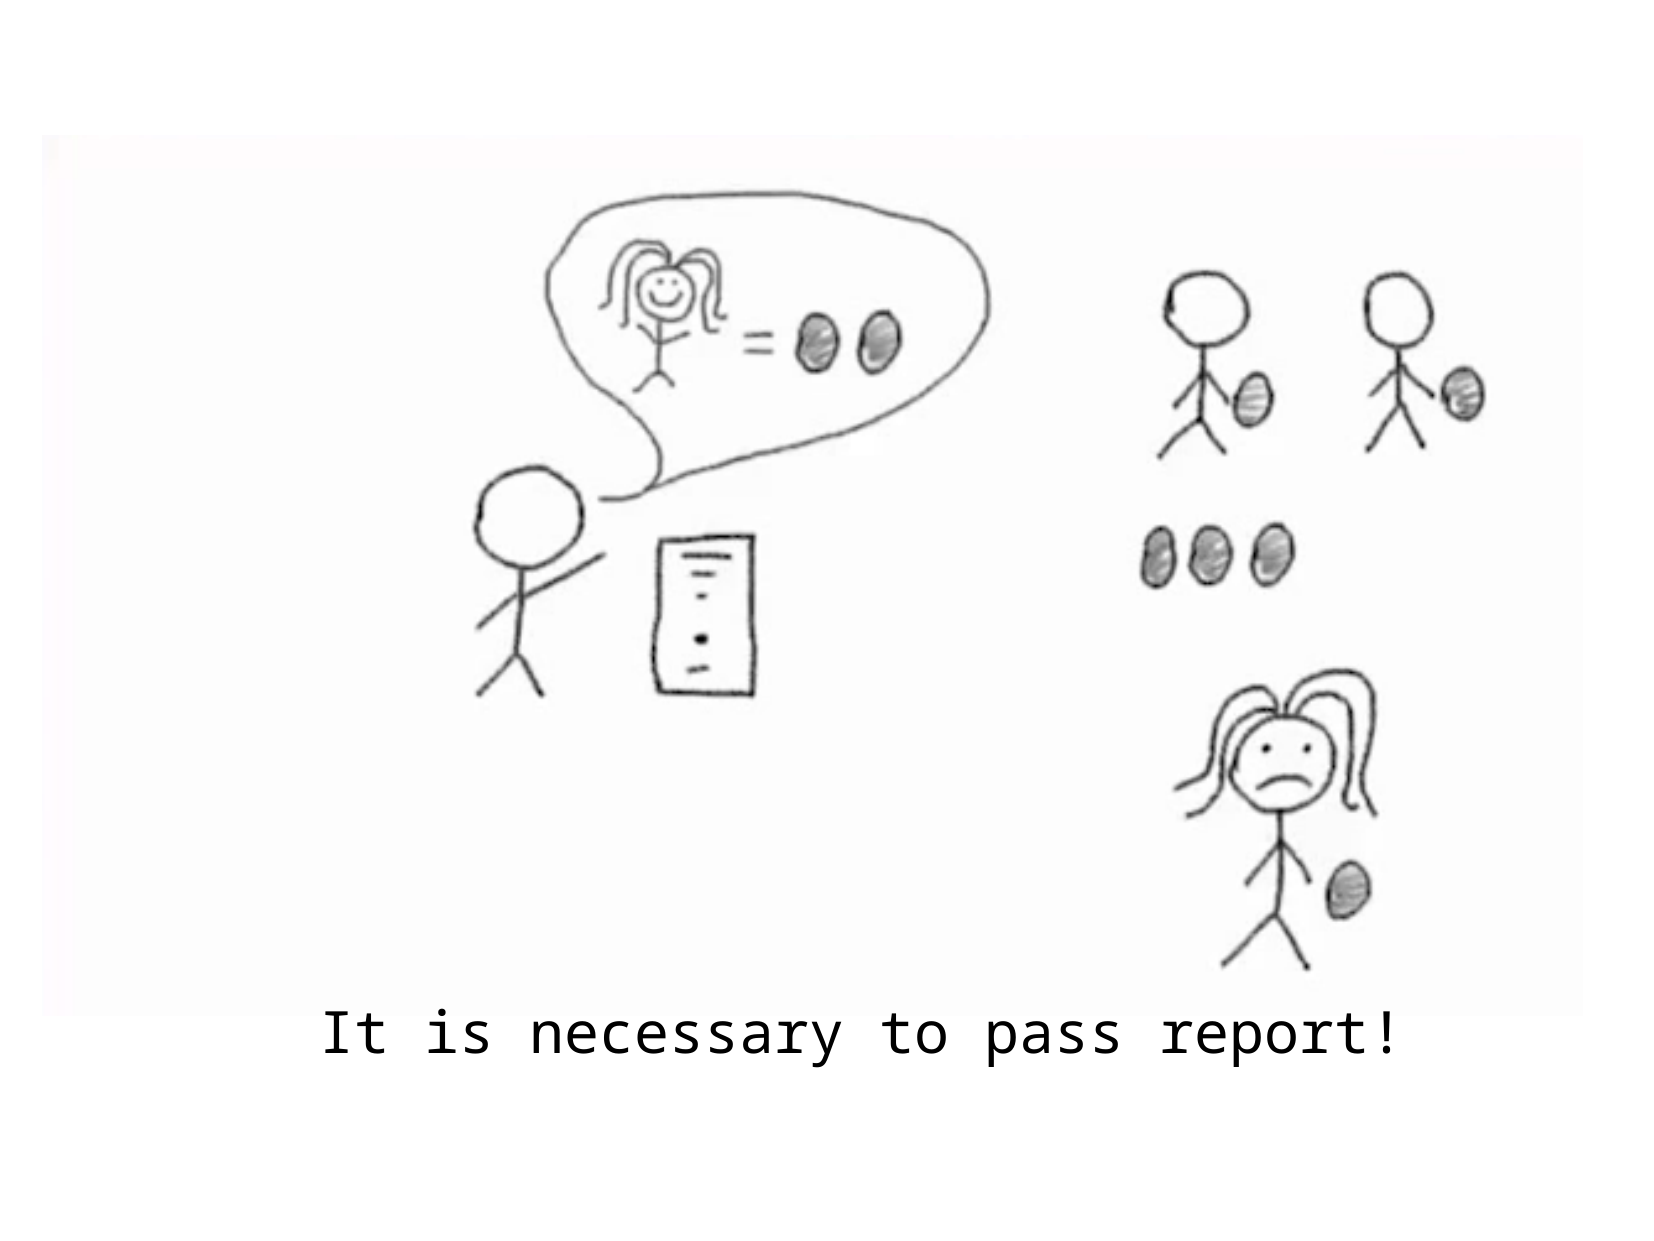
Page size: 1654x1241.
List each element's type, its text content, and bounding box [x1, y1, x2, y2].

picture [42, 135, 1583, 1016]
title It is necessary to pass report! [118, 926, 1607, 1134]
